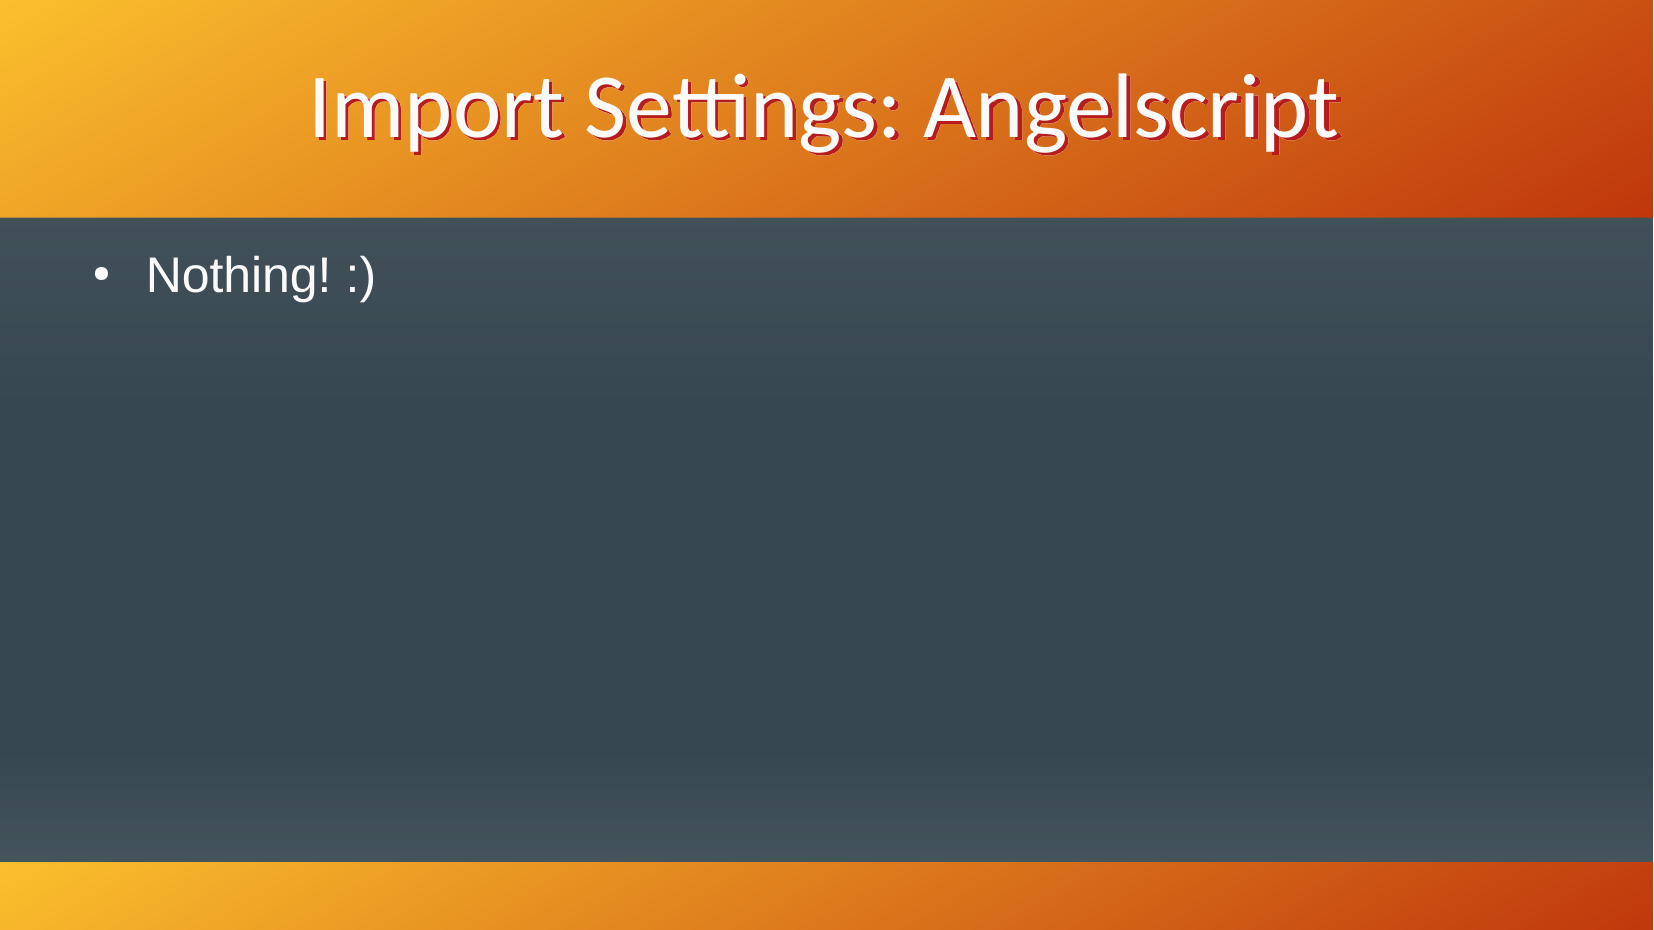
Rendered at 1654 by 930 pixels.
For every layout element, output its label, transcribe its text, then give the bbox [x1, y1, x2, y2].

title Import Settings: Angelscript [74, 37, 1575, 193]
list Nothing! :) [74, 247, 1575, 825]
